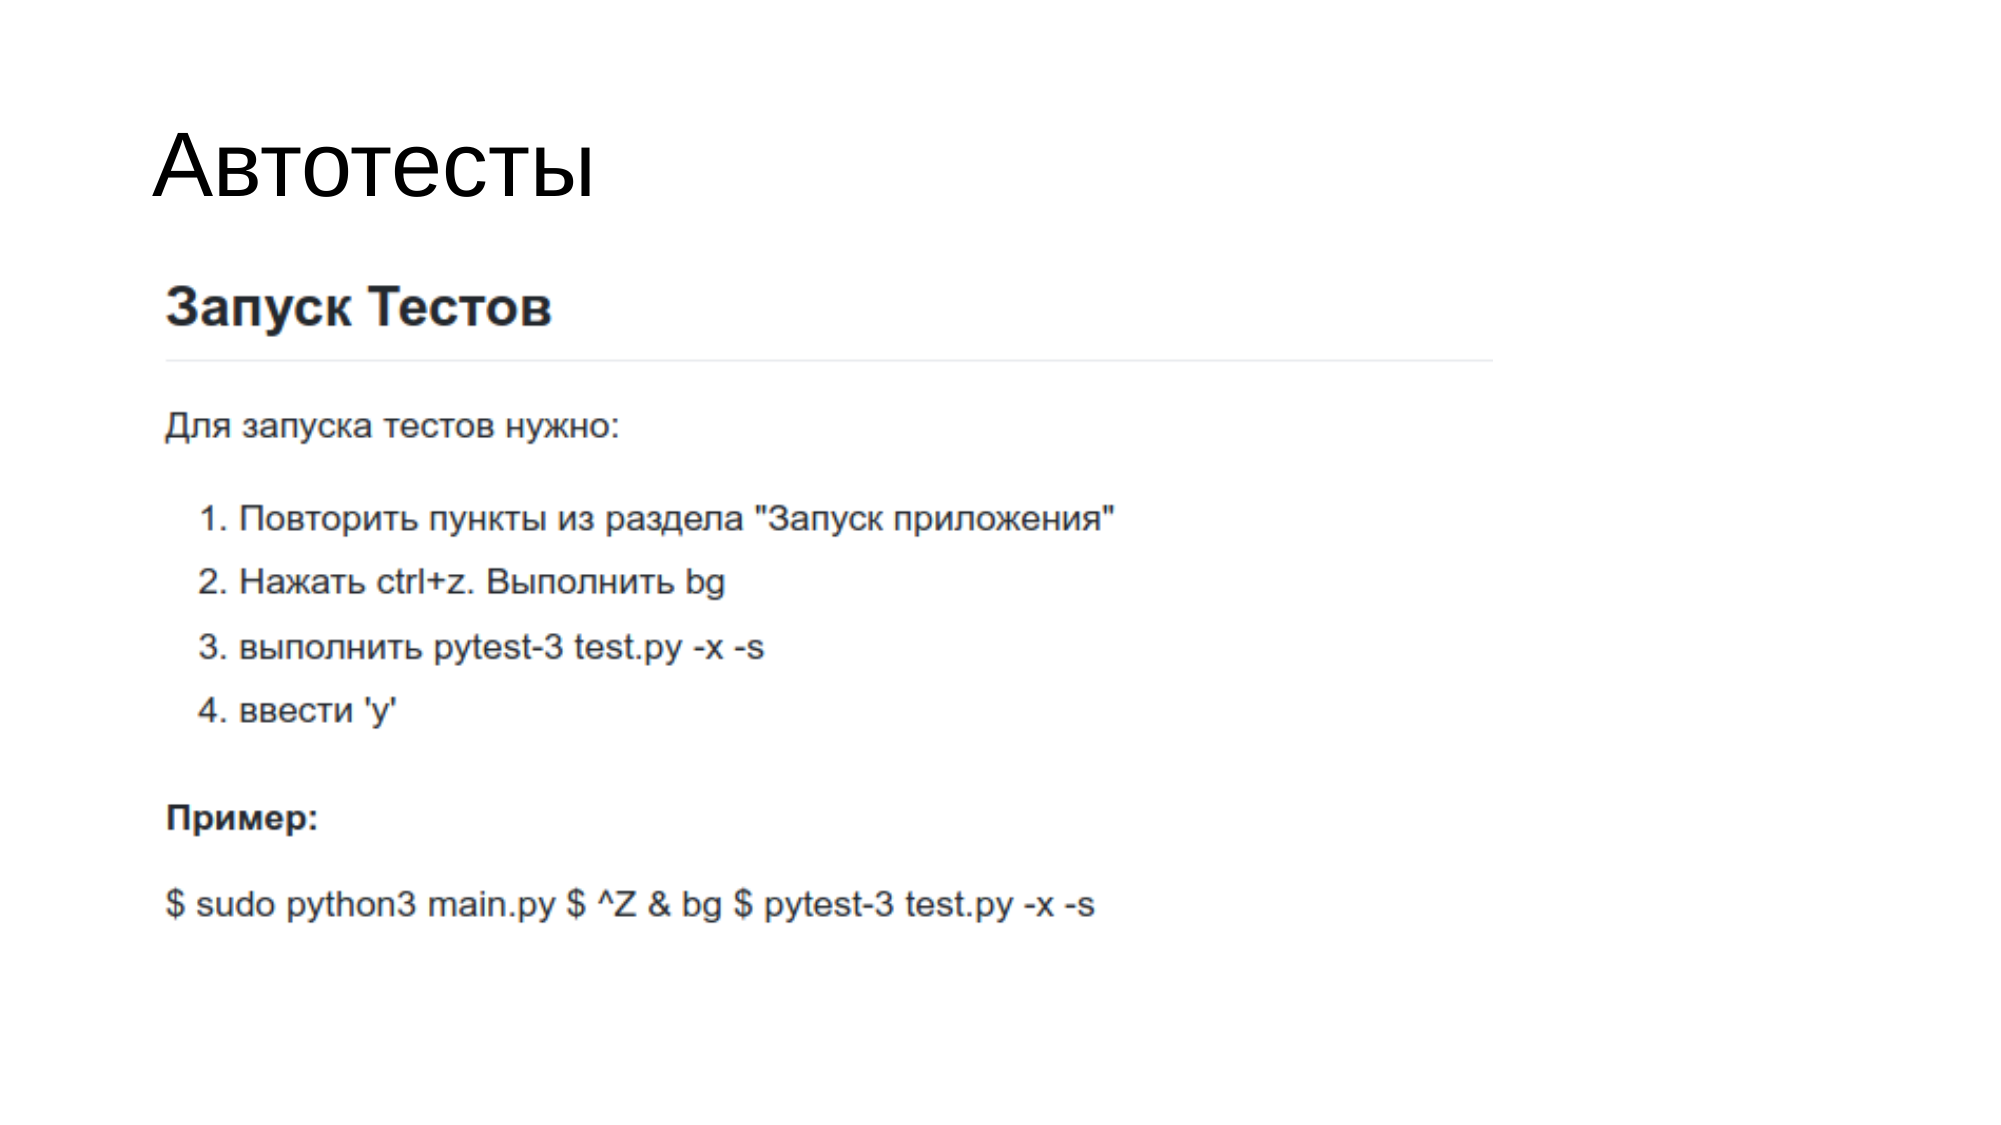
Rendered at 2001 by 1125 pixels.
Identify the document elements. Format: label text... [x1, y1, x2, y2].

picture [137, 263, 1493, 959]
title Автотесты [137, 59, 1863, 278]
